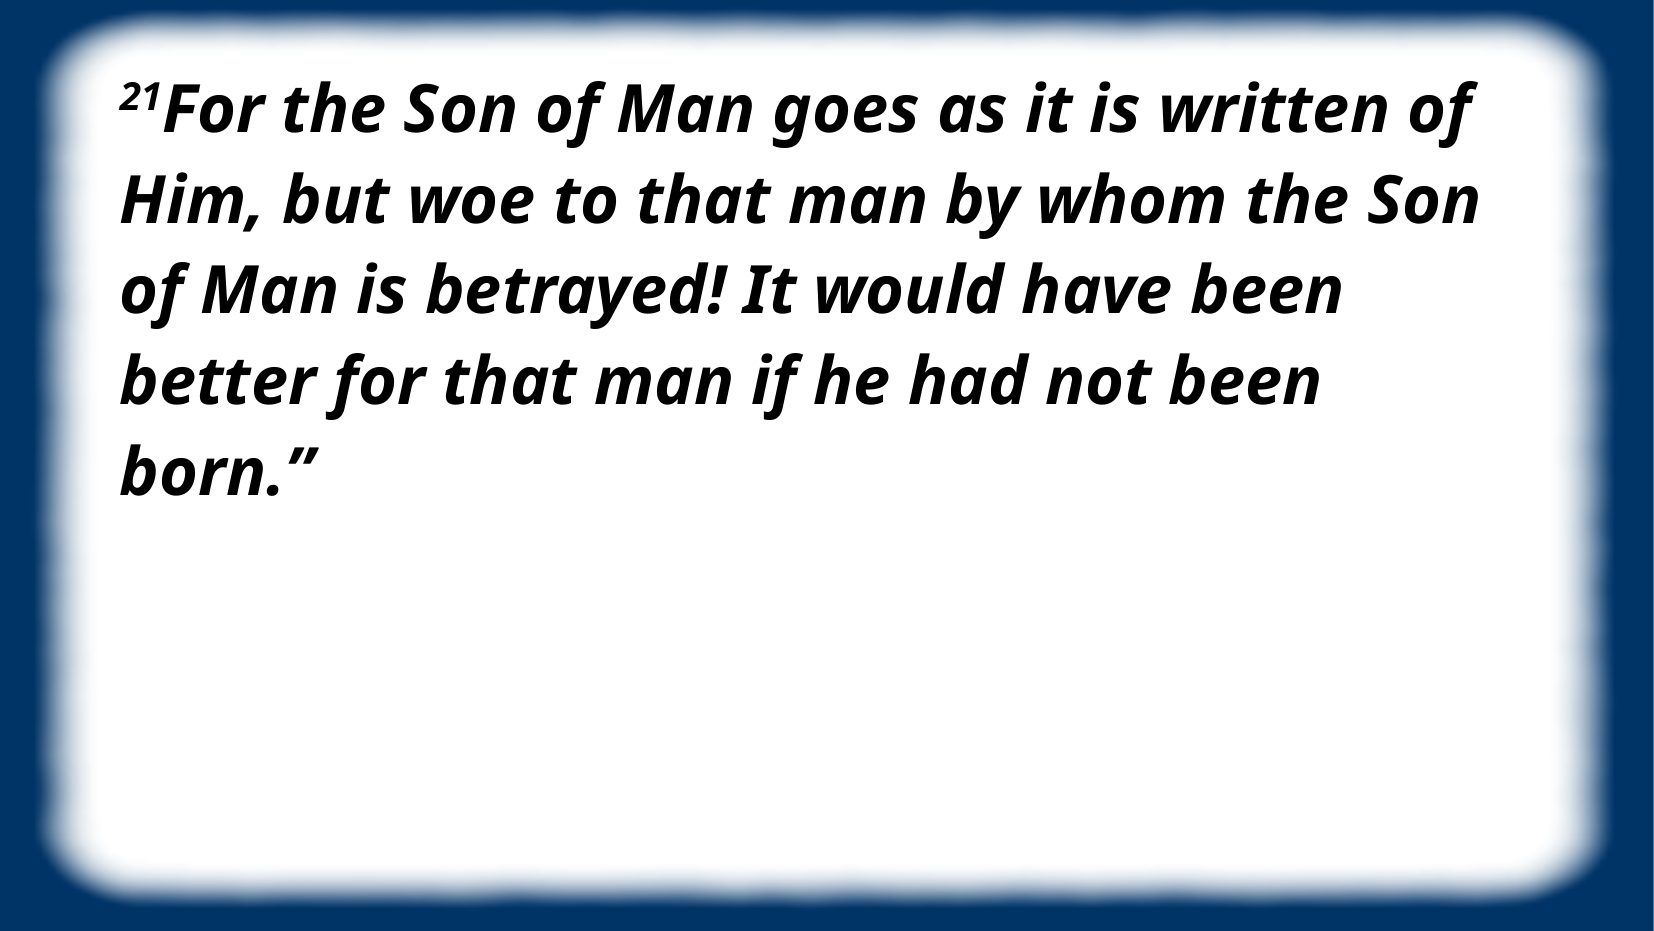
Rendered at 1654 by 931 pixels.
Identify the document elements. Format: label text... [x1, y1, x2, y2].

picture [0, 0, 1654, 931]
text_box 21For the Son of Man goes as it is written of Him, but woe to that man by whom the Son of Man is betrayed! It would have been better for that man if he had not been born.” [105, 53, 1546, 424]
